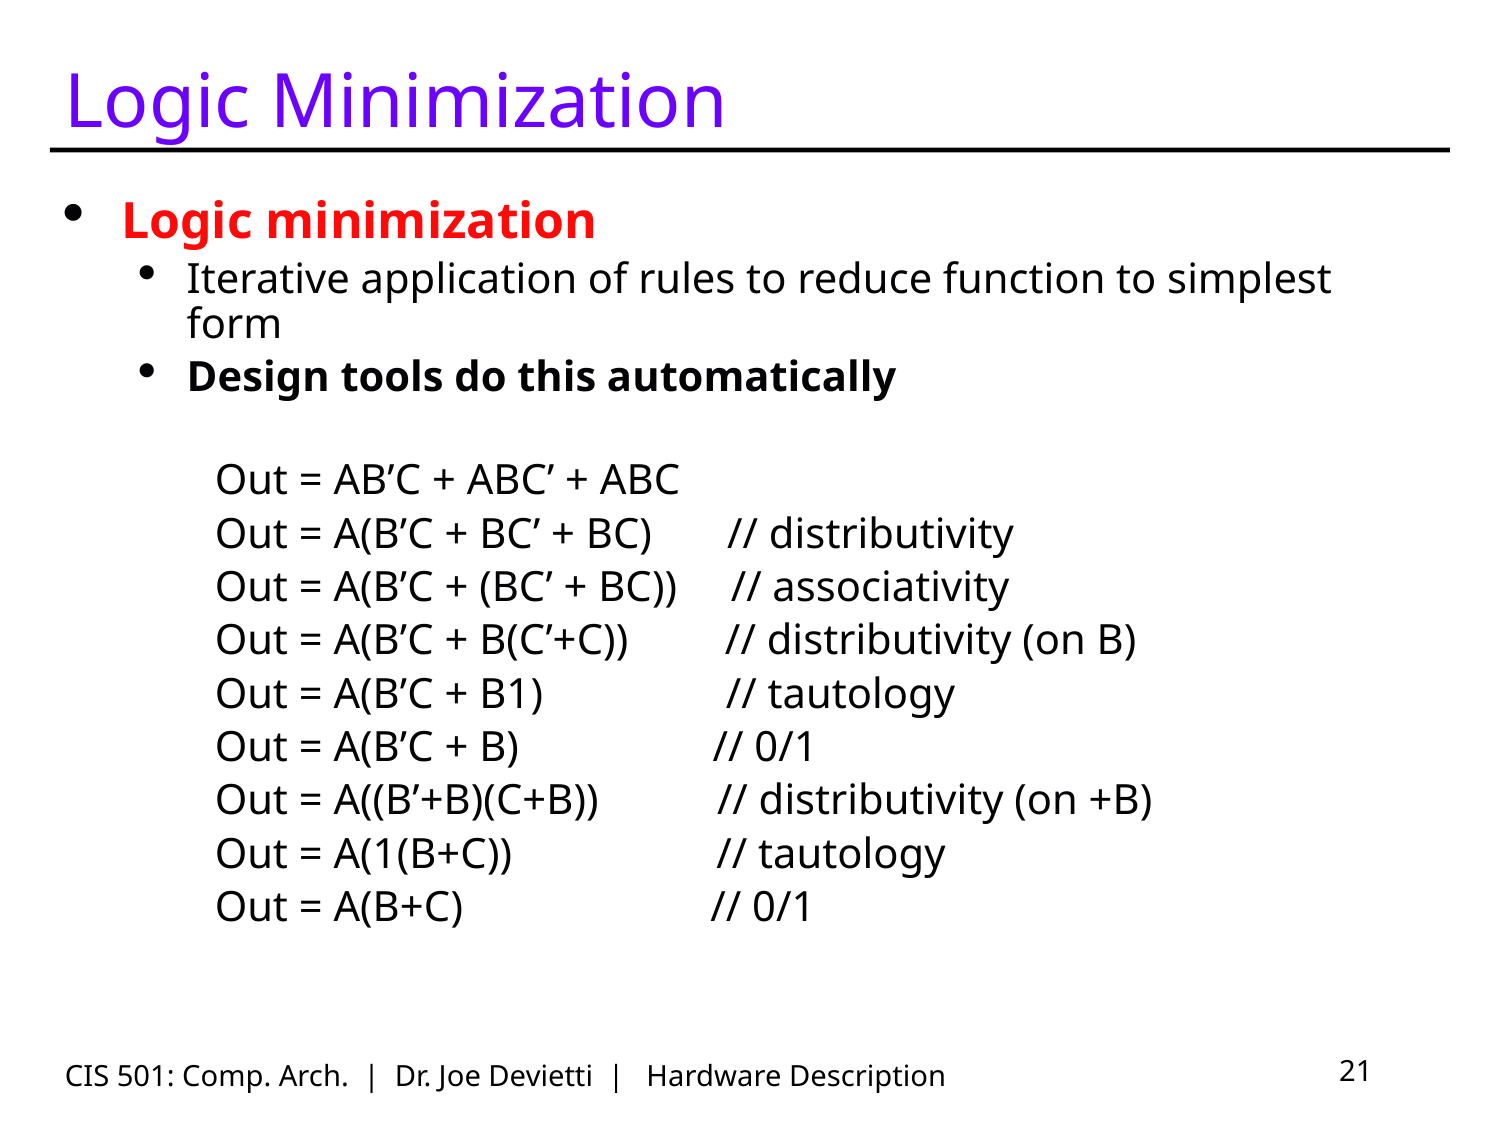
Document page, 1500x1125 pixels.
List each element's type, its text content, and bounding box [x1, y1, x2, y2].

text_box Logic Minimization [49, 37, 1450, 150]
text_box Logic minimization Iterative application of rules to reduce function to simplest form Design tools do this automatically Out = AB’C + ABC’ + ABC Out = A(B’C + BC’ + BC) // distributivity Out = A(B’C + (BC’ + BC)) // associativity Out = A(B’C + B(C’+C)) // distributivity (on B) Out = A(B’C + B1) // tautology Out = A(B’C + B) // 0/1 Out = A((B’+B)(C+B)) // distributivity (on +B) Out = A(1(B+C)) // tautology Out = A(B+C) // 0/1 [49, 187, 1450, 1025]
text_box CIS 501: Comp. Arch. | Dr. Joe Devietti | Hardware Description [49, 1049, 988, 1100]
text_box <number> [1074, 1049, 1388, 1100]
